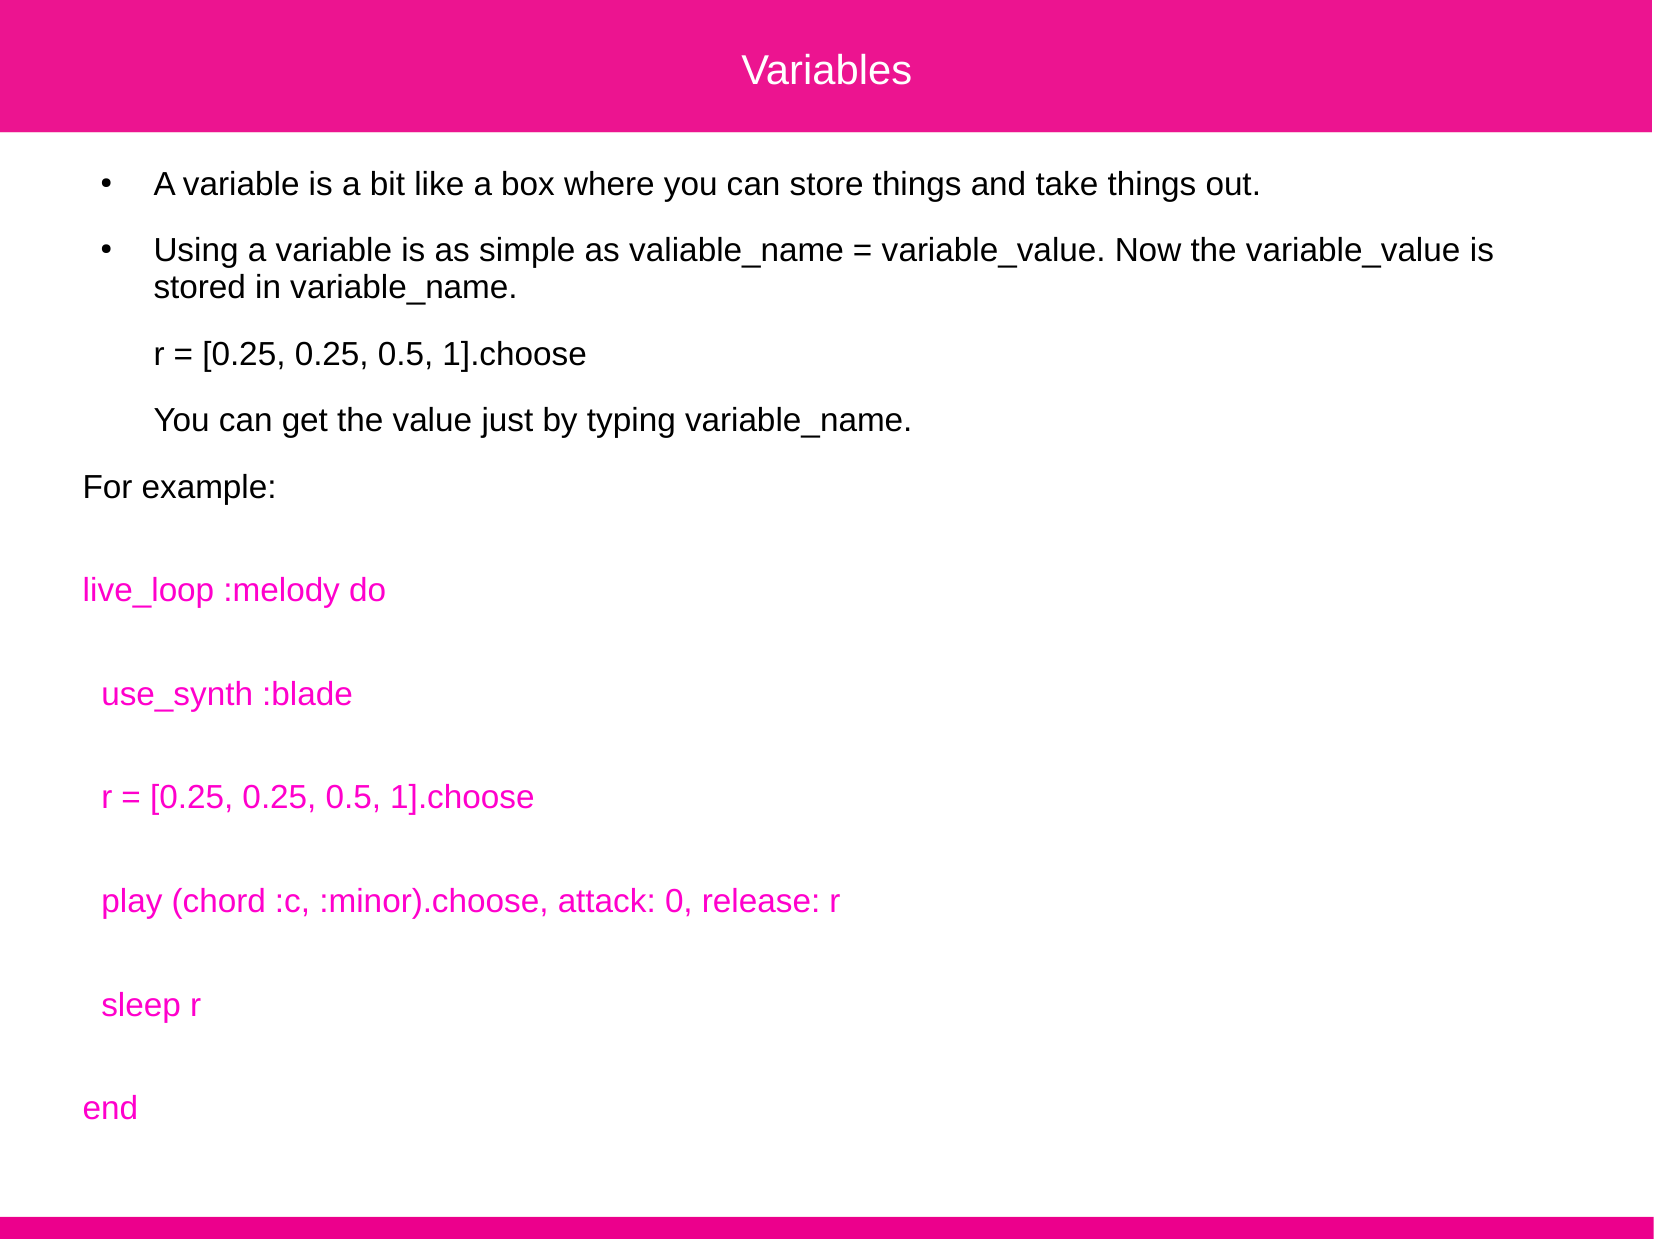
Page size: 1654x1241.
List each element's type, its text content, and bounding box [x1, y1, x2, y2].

title Variables [82, 46, 1571, 94]
picture [0, 0, 1654, 1241]
list A variable is a bit like a box where you can store things and take things out. Using a variable is as simple as valiable_name = variable_value. Now the variable_value is stored in variable_name. r = [0.25, 0.25, 0.5, 1].choose You can get the value just by typing variable_name. For example: live_loop :melody do use_synth :blade r = [0.25, 0.25, 0.5, 1].choose play (chord :c, :minor).choose, attack: 0, release: r sleep r end [82, 165, 1571, 1186]
